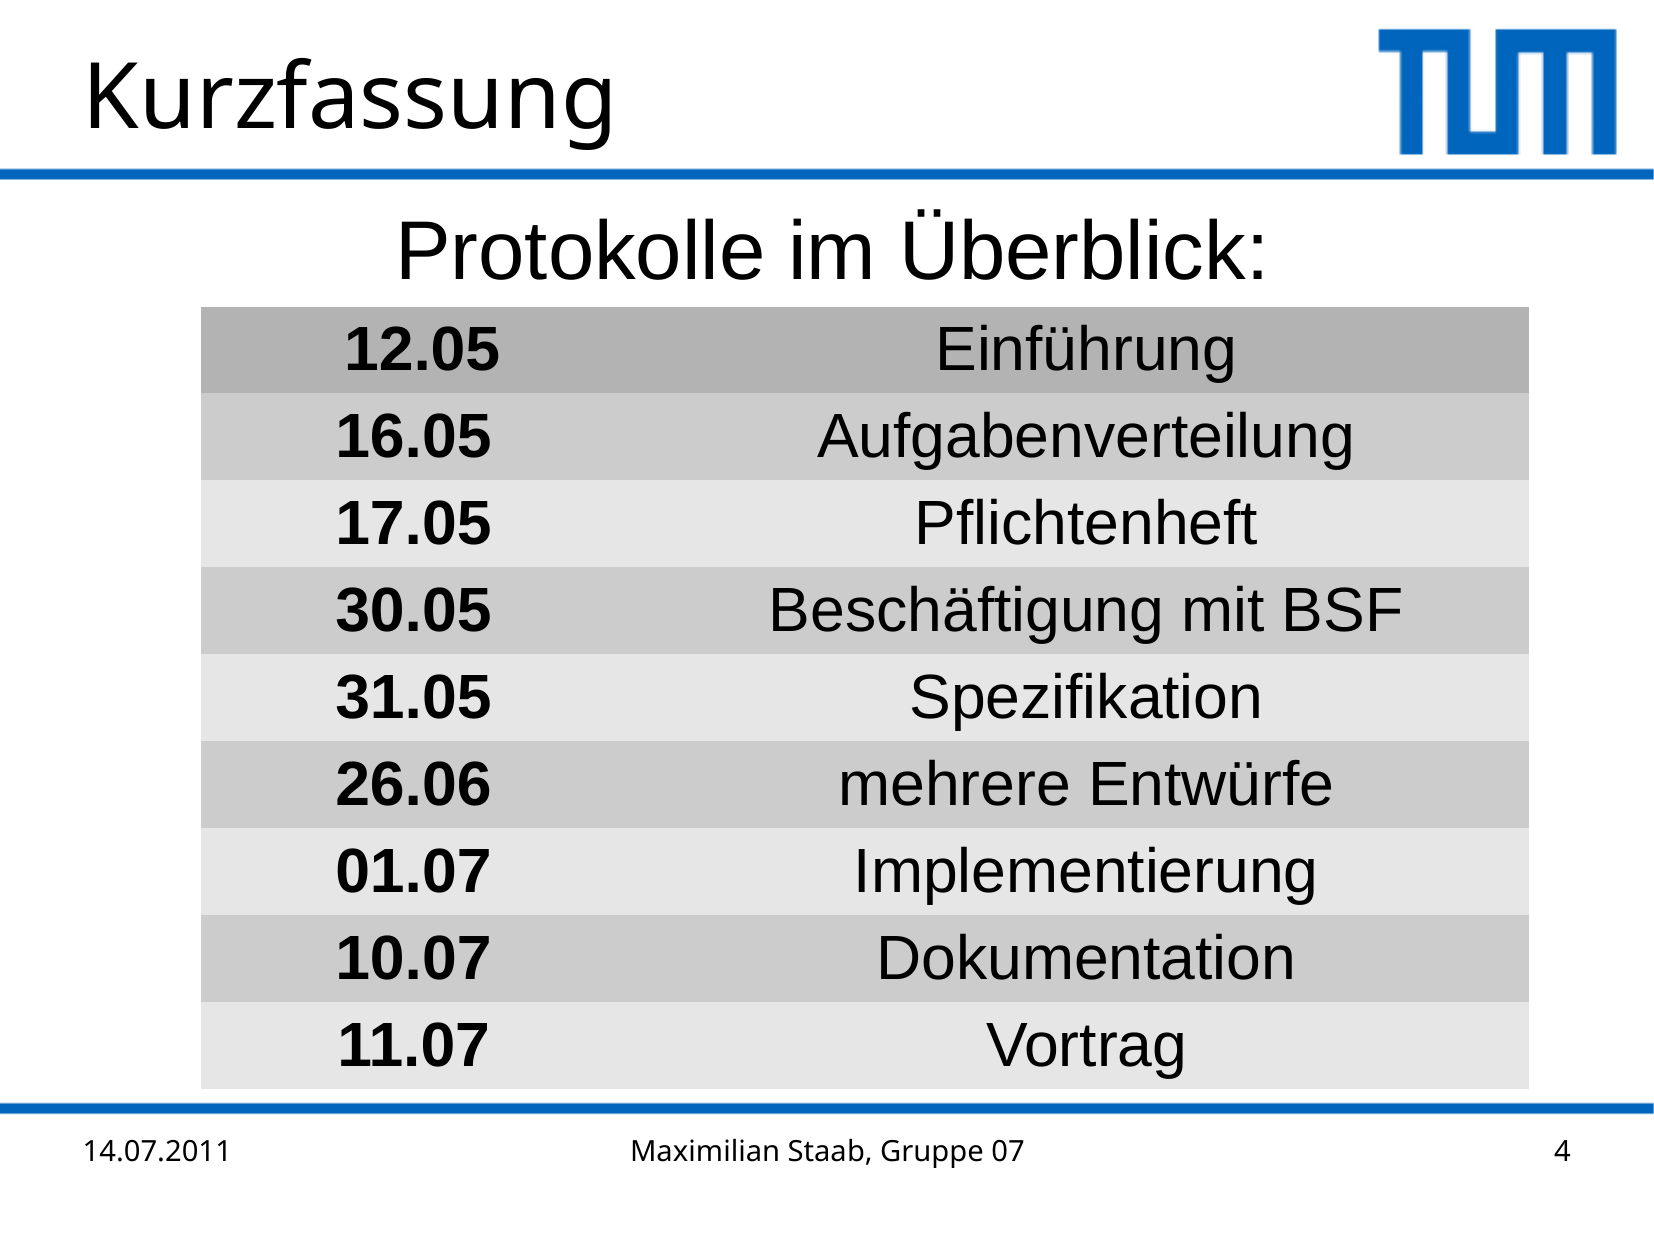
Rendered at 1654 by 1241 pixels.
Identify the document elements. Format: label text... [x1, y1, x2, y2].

subtitle Protokolle im Überblick: [88, 177, 1577, 325]
table_cell 11.07 [201, 1002, 644, 1089]
table_cell 01.07 [201, 828, 644, 915]
table_cell 30.05 [201, 567, 644, 654]
title Kurzfassung [82, 41, 1359, 145]
table_header Einführung [644, 307, 1529, 393]
picture [0, 0, 1654, 1241]
table_cell Aufgabenverteilung [644, 393, 1529, 480]
table_cell 26.06 [201, 741, 644, 828]
table_cell Beschäftigung mit BSF [644, 567, 1529, 654]
table_cell 31.05 [201, 654, 644, 741]
table_cell mehrere Entwürfe [644, 741, 1529, 828]
table_cell 17.05 [201, 480, 644, 567]
table_cell Pflichtenheft [644, 480, 1529, 567]
table_cell 10.07 [201, 915, 644, 1002]
table_cell Dokumentation [644, 915, 1529, 1002]
table_cell Spezifikation [644, 654, 1529, 741]
table_cell 16.05 [201, 393, 644, 480]
table_cell Implementierung [644, 828, 1529, 915]
table_cell Vortrag [644, 1002, 1529, 1089]
table_header 12.05 [201, 307, 644, 393]
